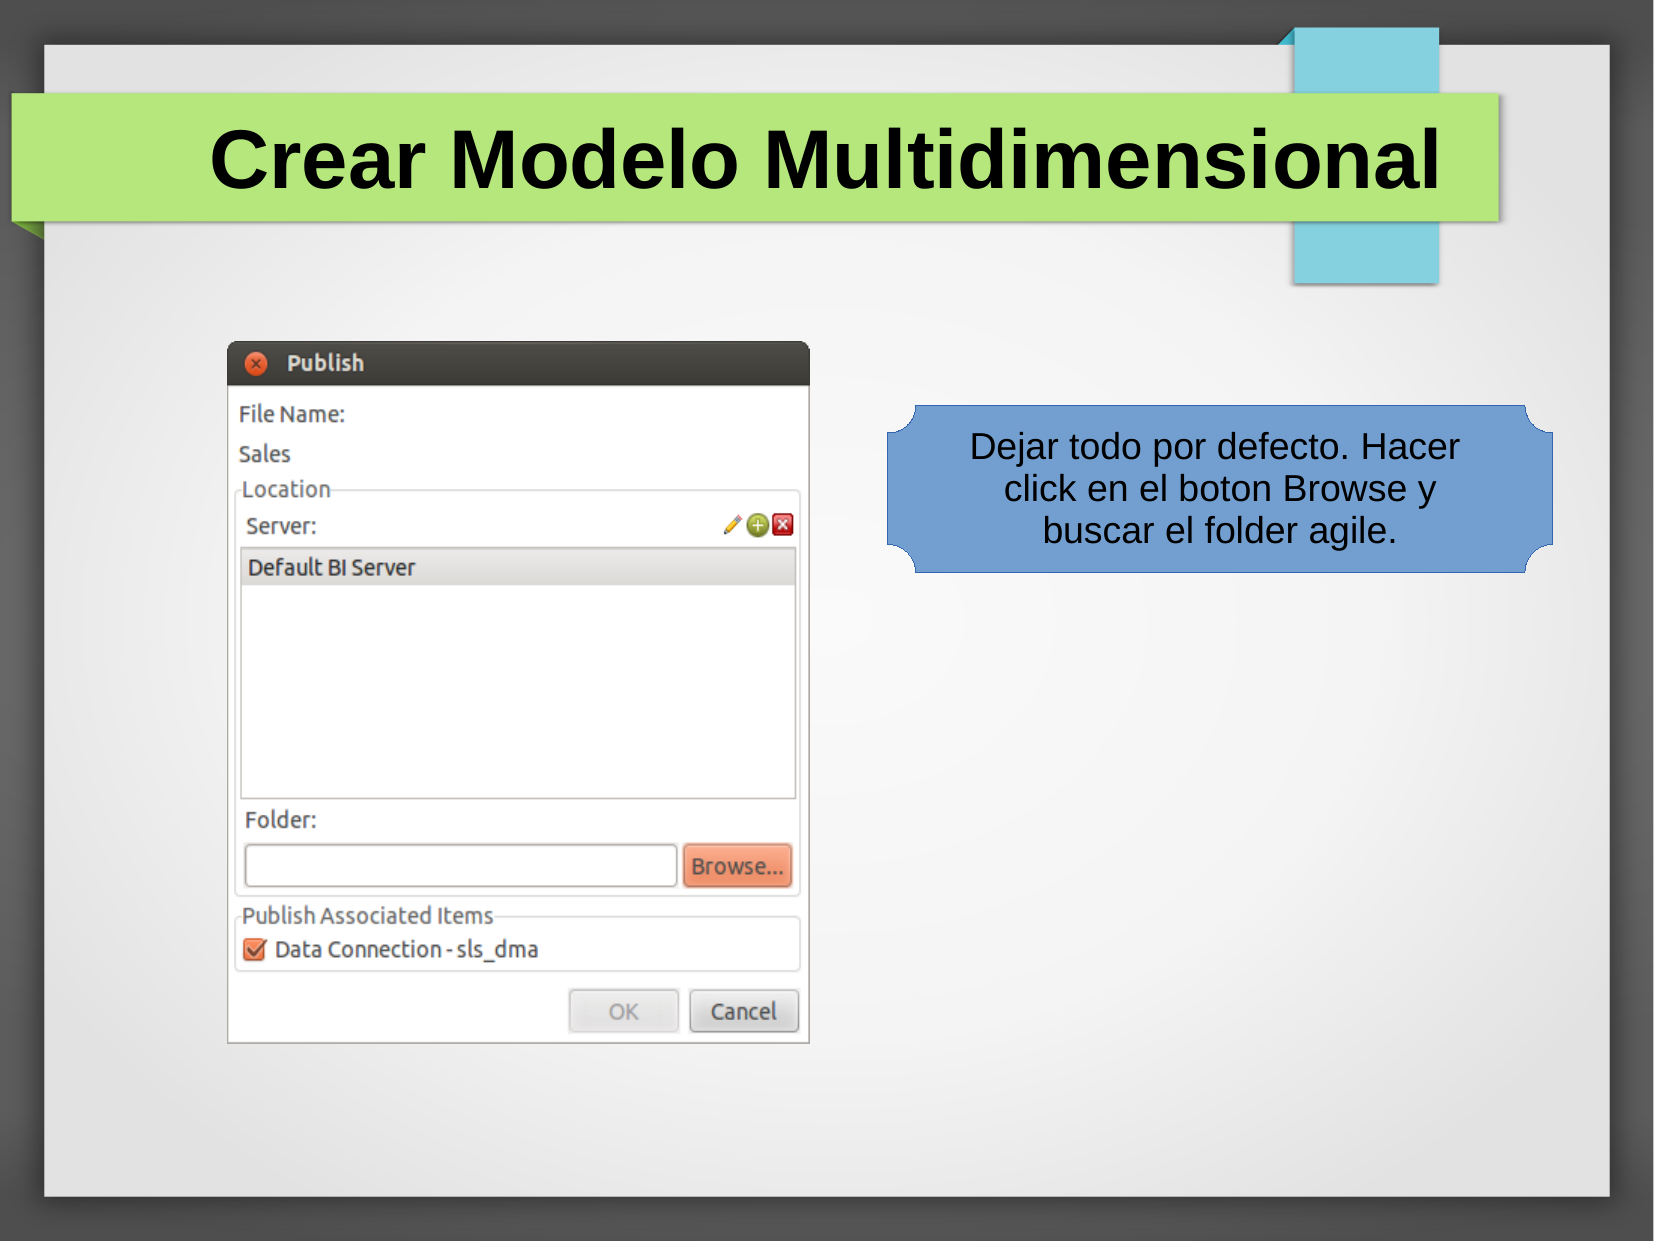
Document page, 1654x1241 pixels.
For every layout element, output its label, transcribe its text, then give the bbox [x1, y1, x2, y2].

picture [0, 0, 1654, 1241]
title Crear Modelo Multidimensional [70, 106, 1583, 213]
text_box Dejar todo por defecto. Hacer click en el boton Browse y buscar el folder agile. [887, 405, 1553, 573]
